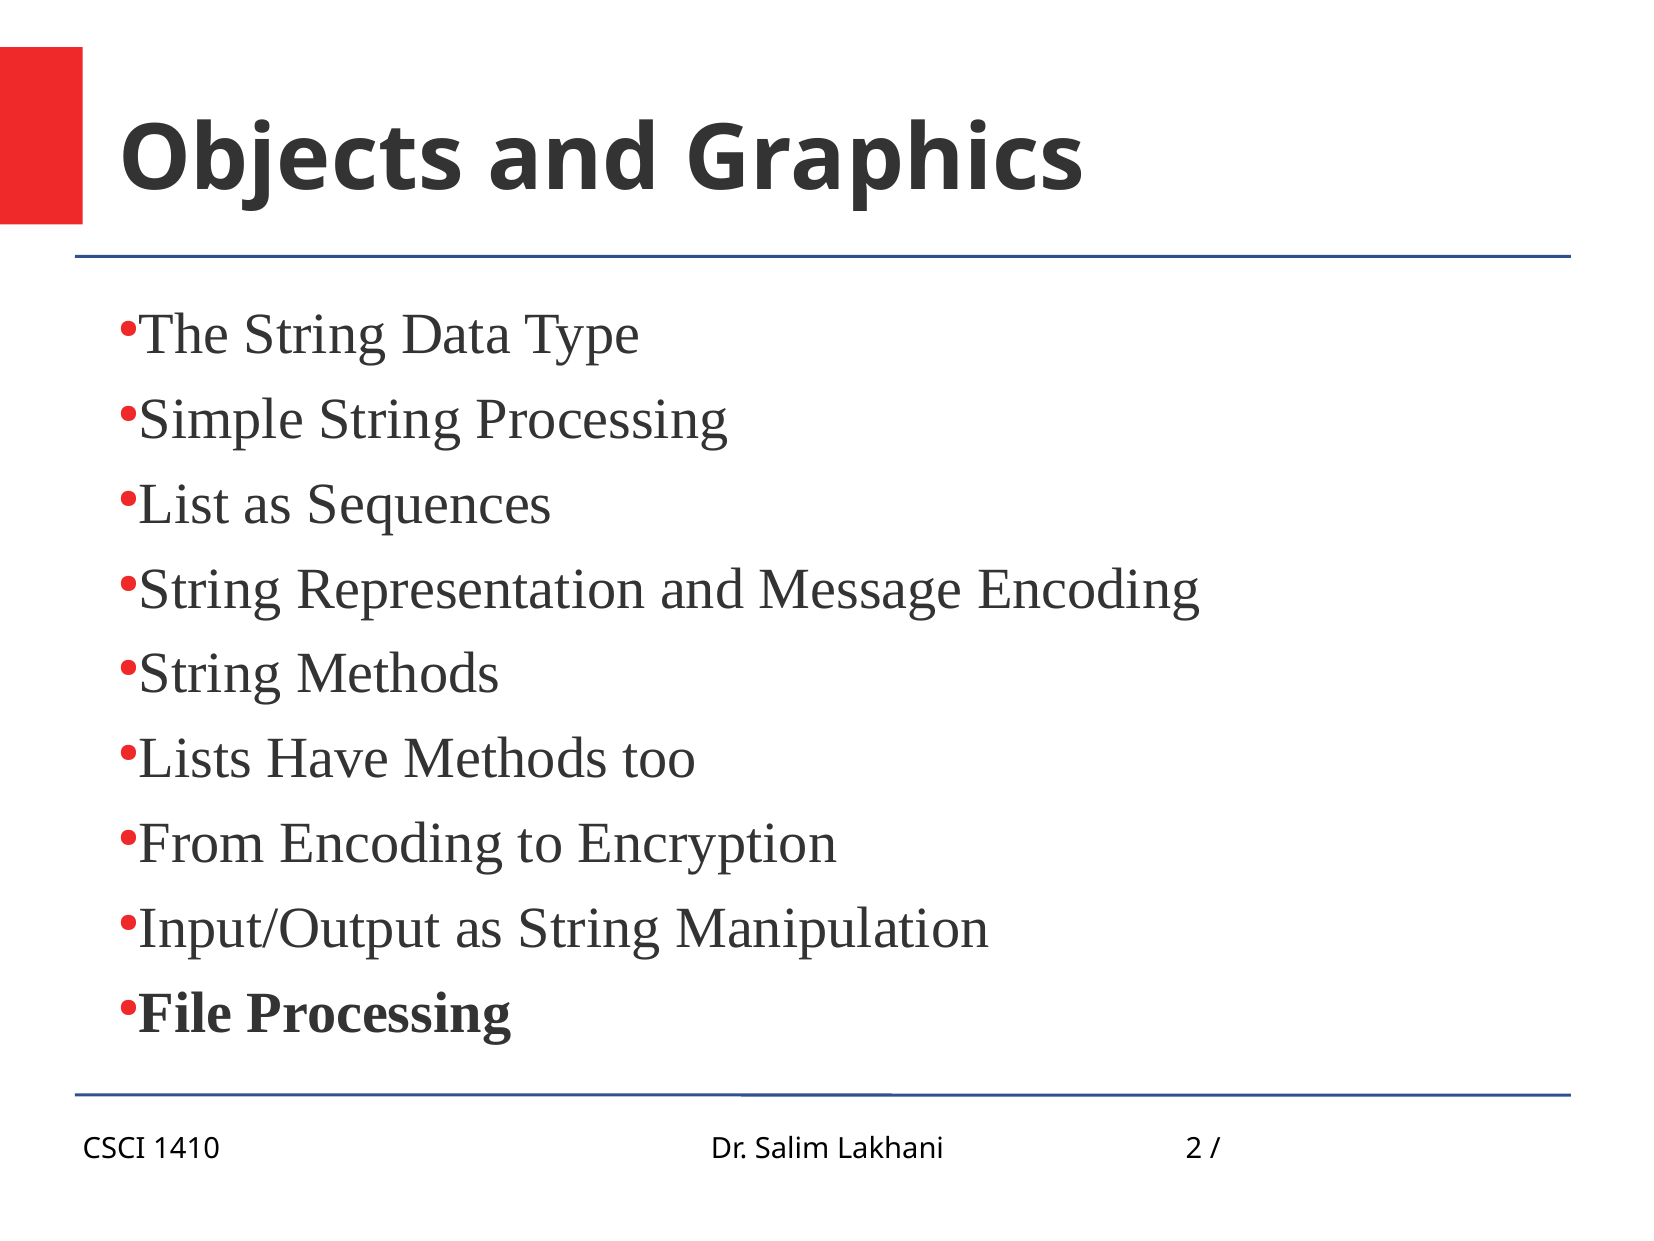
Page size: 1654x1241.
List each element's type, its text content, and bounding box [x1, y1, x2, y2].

text_box CSCI 1410 [82, 1129, 468, 1216]
text_box Dr. Salim Lakhani [565, 1129, 1090, 1216]
list The String Data Type Simple String Processing List as Sequences String Representation and Message Encoding String Methods Lists Have Methods too From Encoding to Encryption Input/Output as String Manipulation File Processing [118, 295, 1536, 1080]
text_box / [1185, 1129, 1571, 1216]
title Objects and Graphics [118, 49, 1571, 257]
